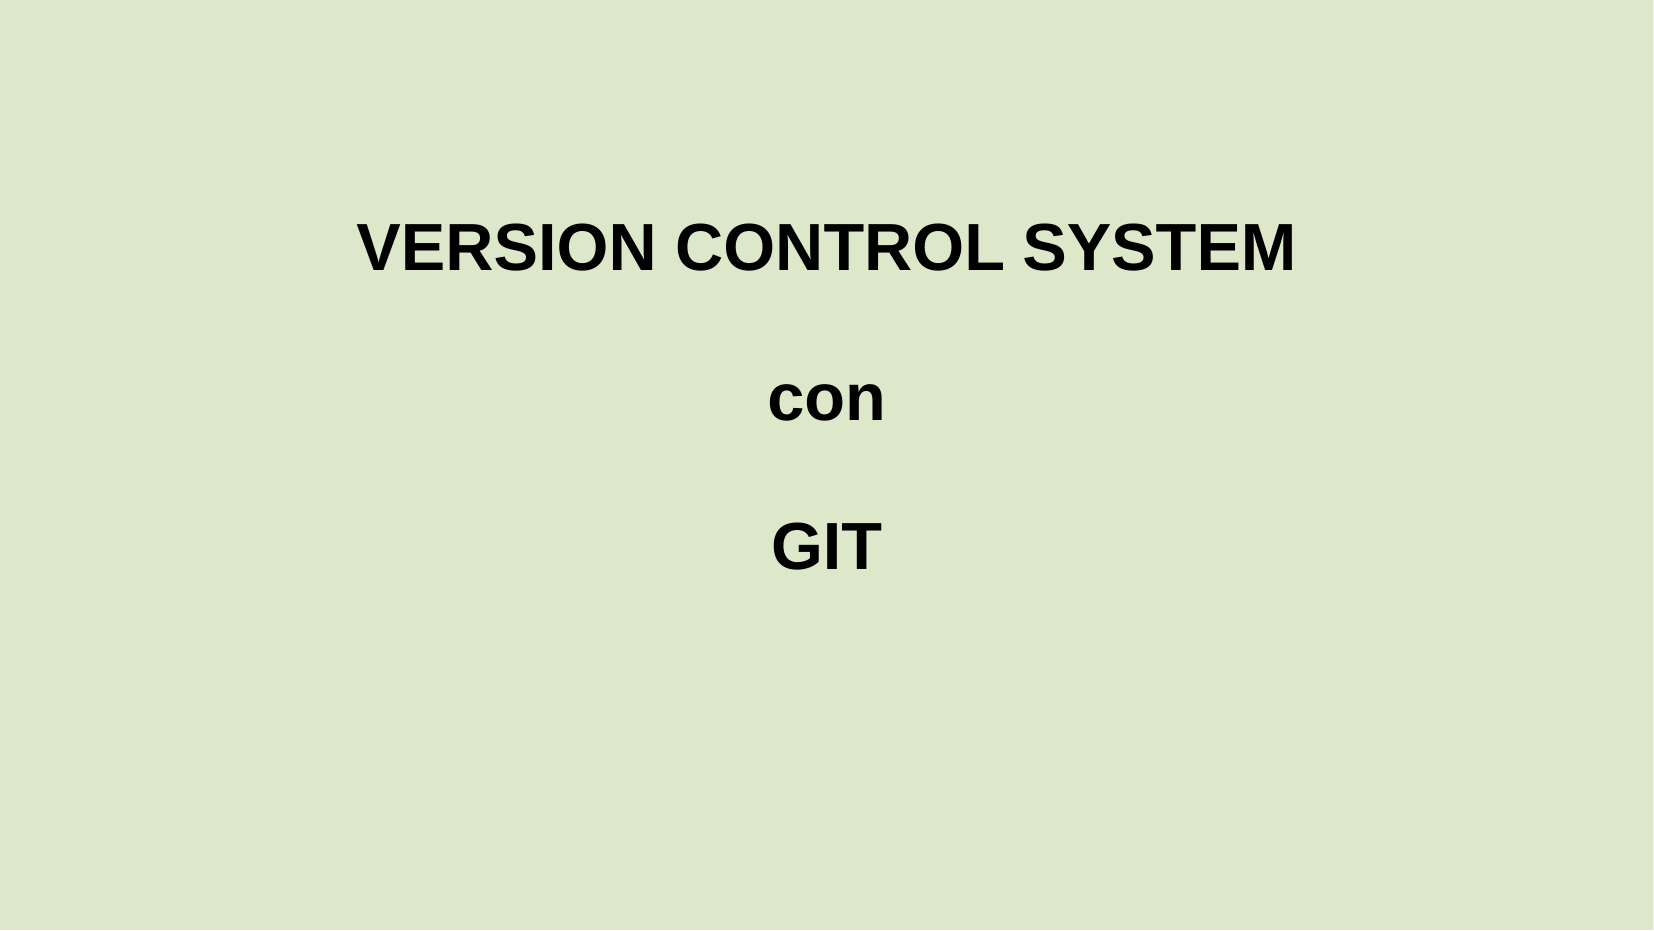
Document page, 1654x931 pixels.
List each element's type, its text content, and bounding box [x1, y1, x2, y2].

subtitle VERSION CONTROL SYSTEM con GIT [82, 37, 1571, 757]
